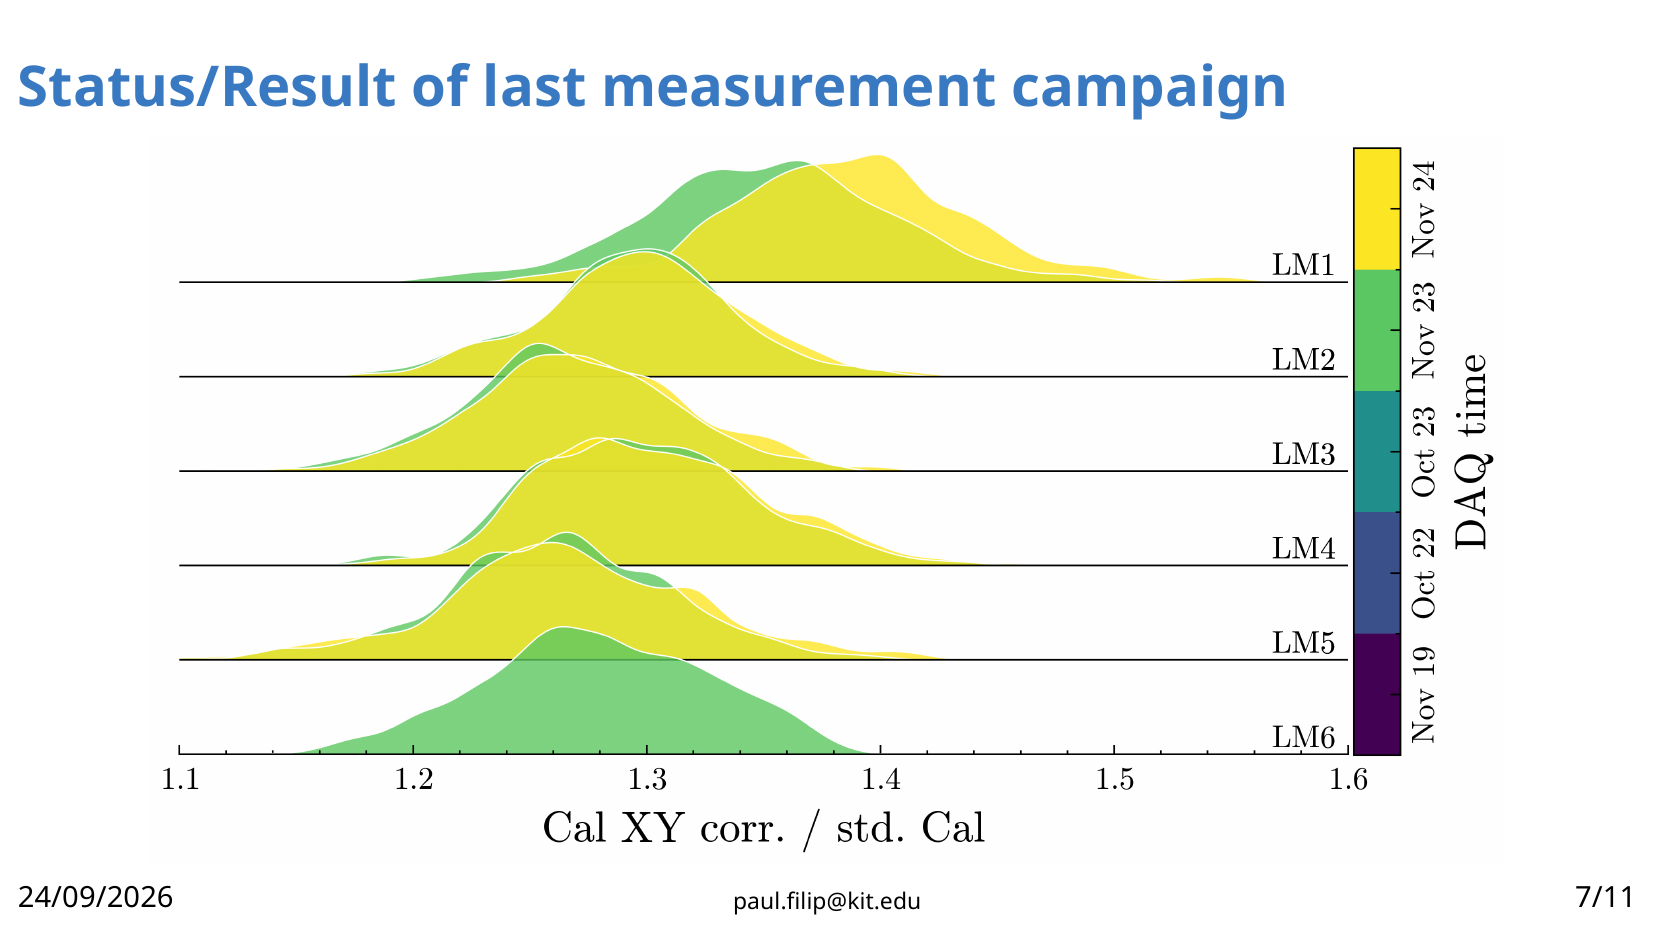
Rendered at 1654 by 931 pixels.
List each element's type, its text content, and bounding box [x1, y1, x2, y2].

picture [0, 0, 1654, 931]
title Status/Result of last measurement campaign [18, 45, 1632, 115]
